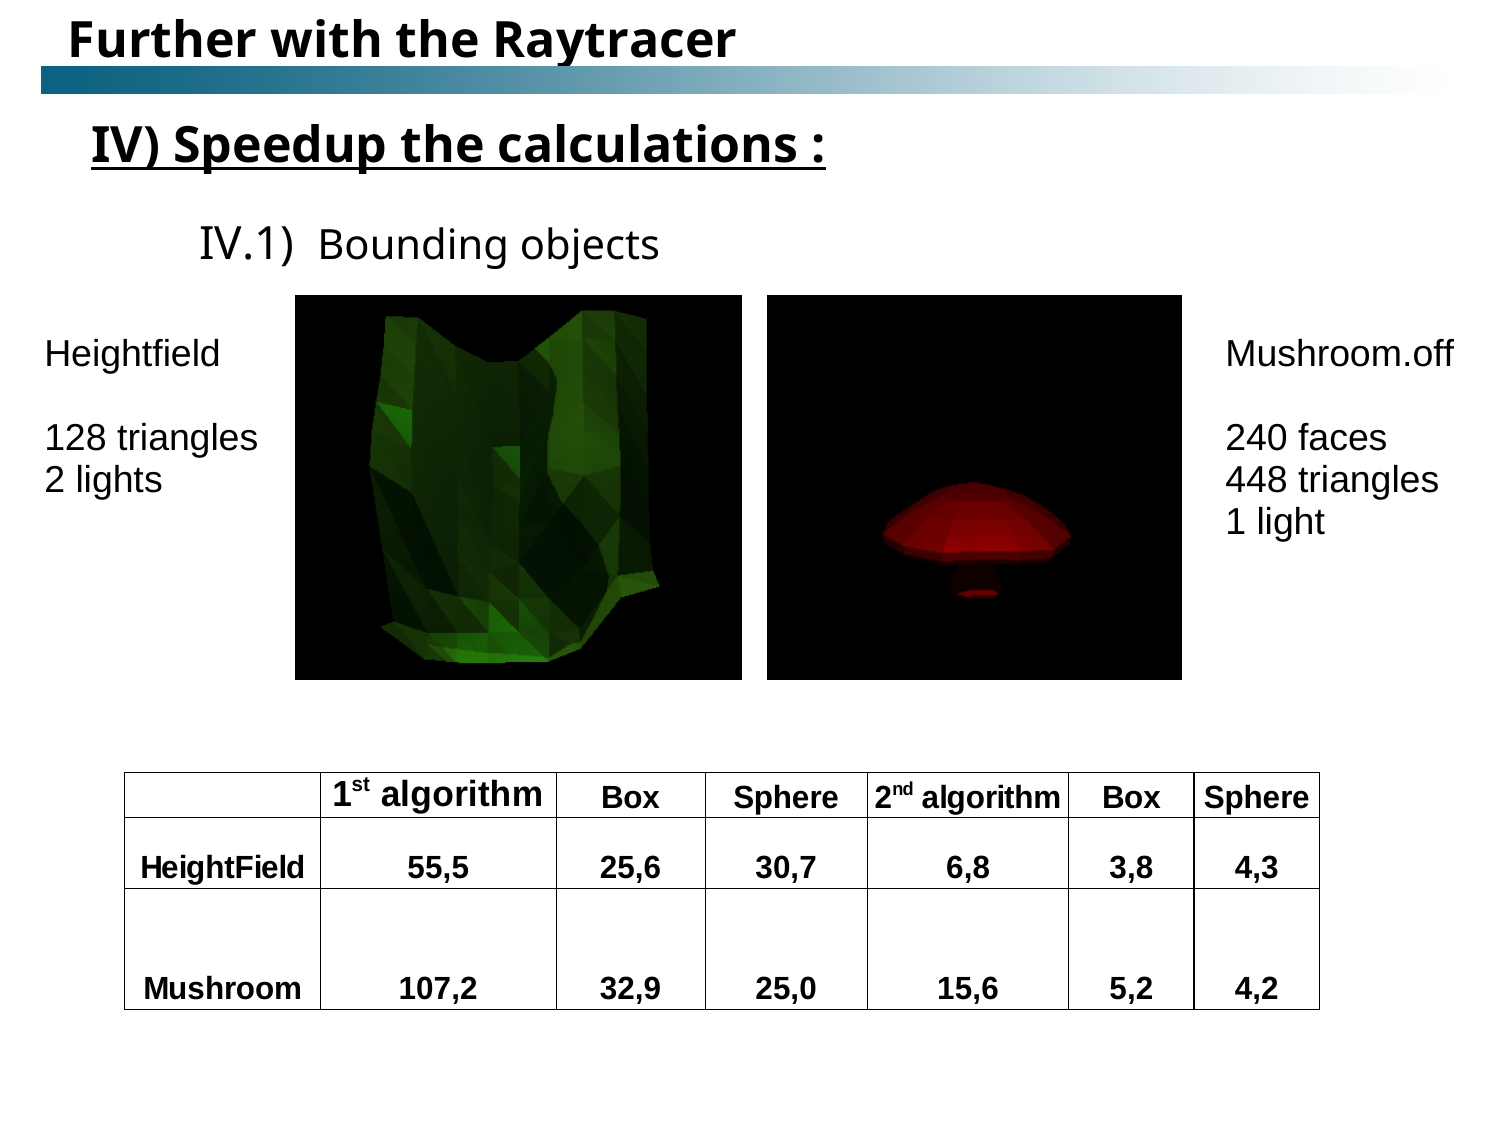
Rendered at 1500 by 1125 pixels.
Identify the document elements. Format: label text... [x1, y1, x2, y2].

text_box Heightfield 128 triangles 2 lights [29, 324, 296, 532]
chart [123, 770, 1447, 1063]
picture [295, 295, 742, 680]
picture [41, 66, 1471, 94]
text_box IV) Speedup the calculations : [76, 101, 857, 186]
text_box Mushroom.off 240 faces 448 triangles 1 light [1210, 324, 1477, 550]
text_box IV.1) Bounding objects [184, 203, 1182, 282]
picture [767, 295, 1182, 680]
title Further with the Raytracer [53, 1, 859, 66]
